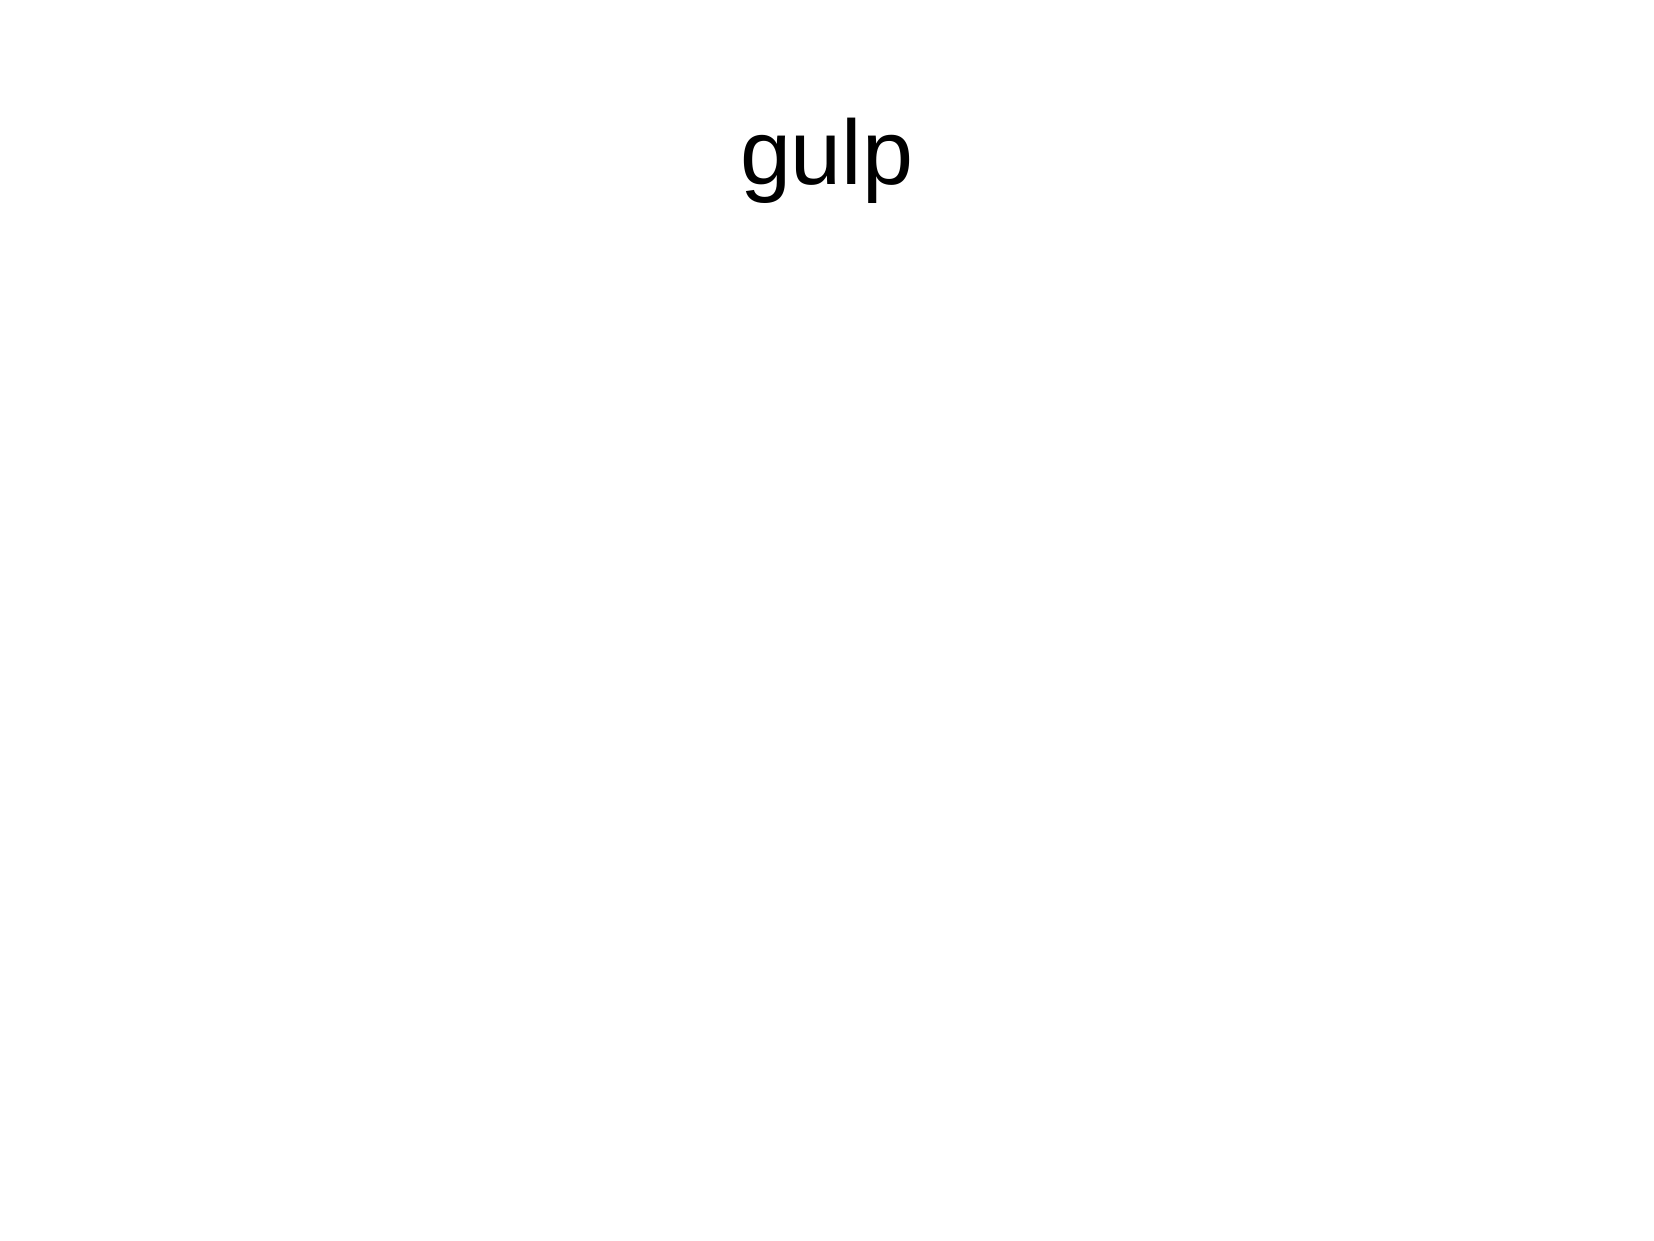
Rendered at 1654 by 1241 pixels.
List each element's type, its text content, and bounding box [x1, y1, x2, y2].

title gulp [82, 49, 1571, 257]
